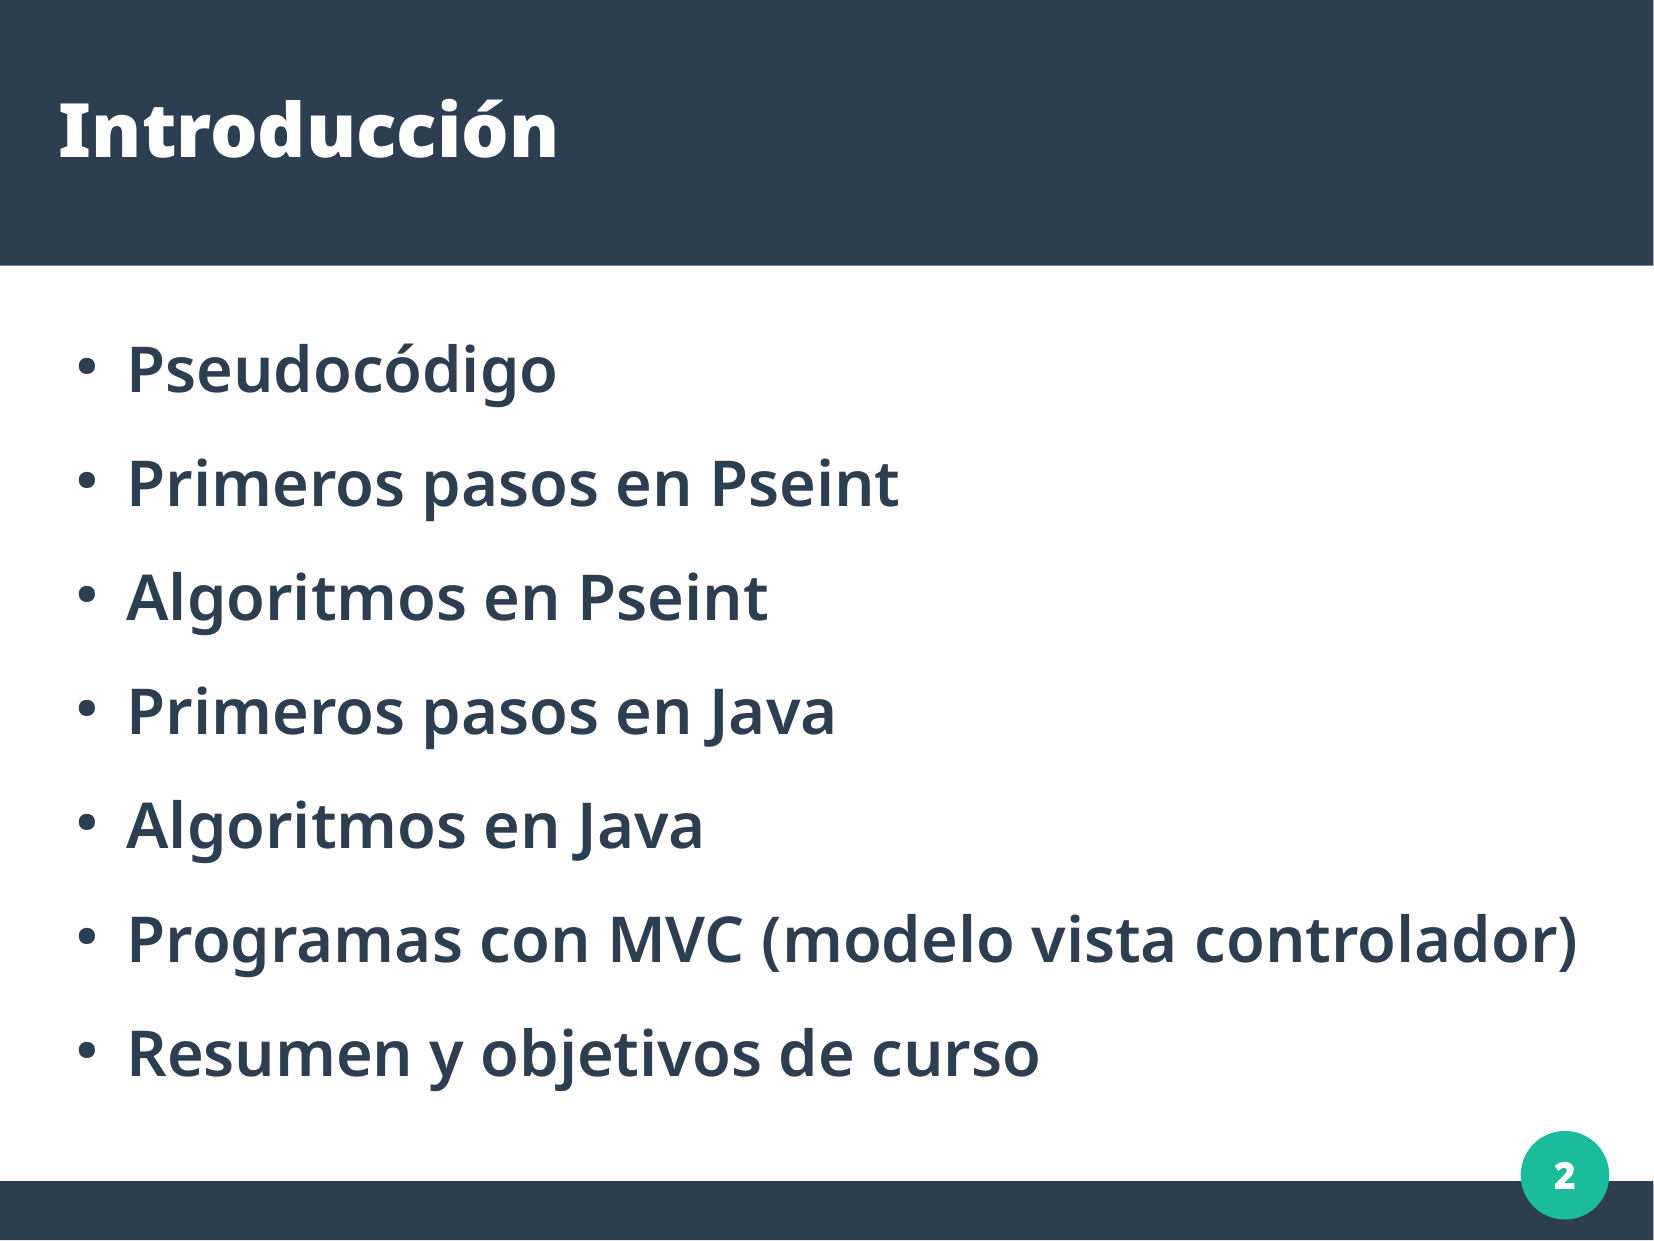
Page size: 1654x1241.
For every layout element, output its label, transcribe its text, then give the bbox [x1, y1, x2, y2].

title Introducción [59, 49, 1595, 207]
list Pseudocódigo Primeros pasos en Pseint Algoritmos en Pseint Primeros pasos en Java Algoritmos en Java Programas con MVC (modelo vista controlador) Resumen y objetivos de curso [59, 324, 1595, 1152]
